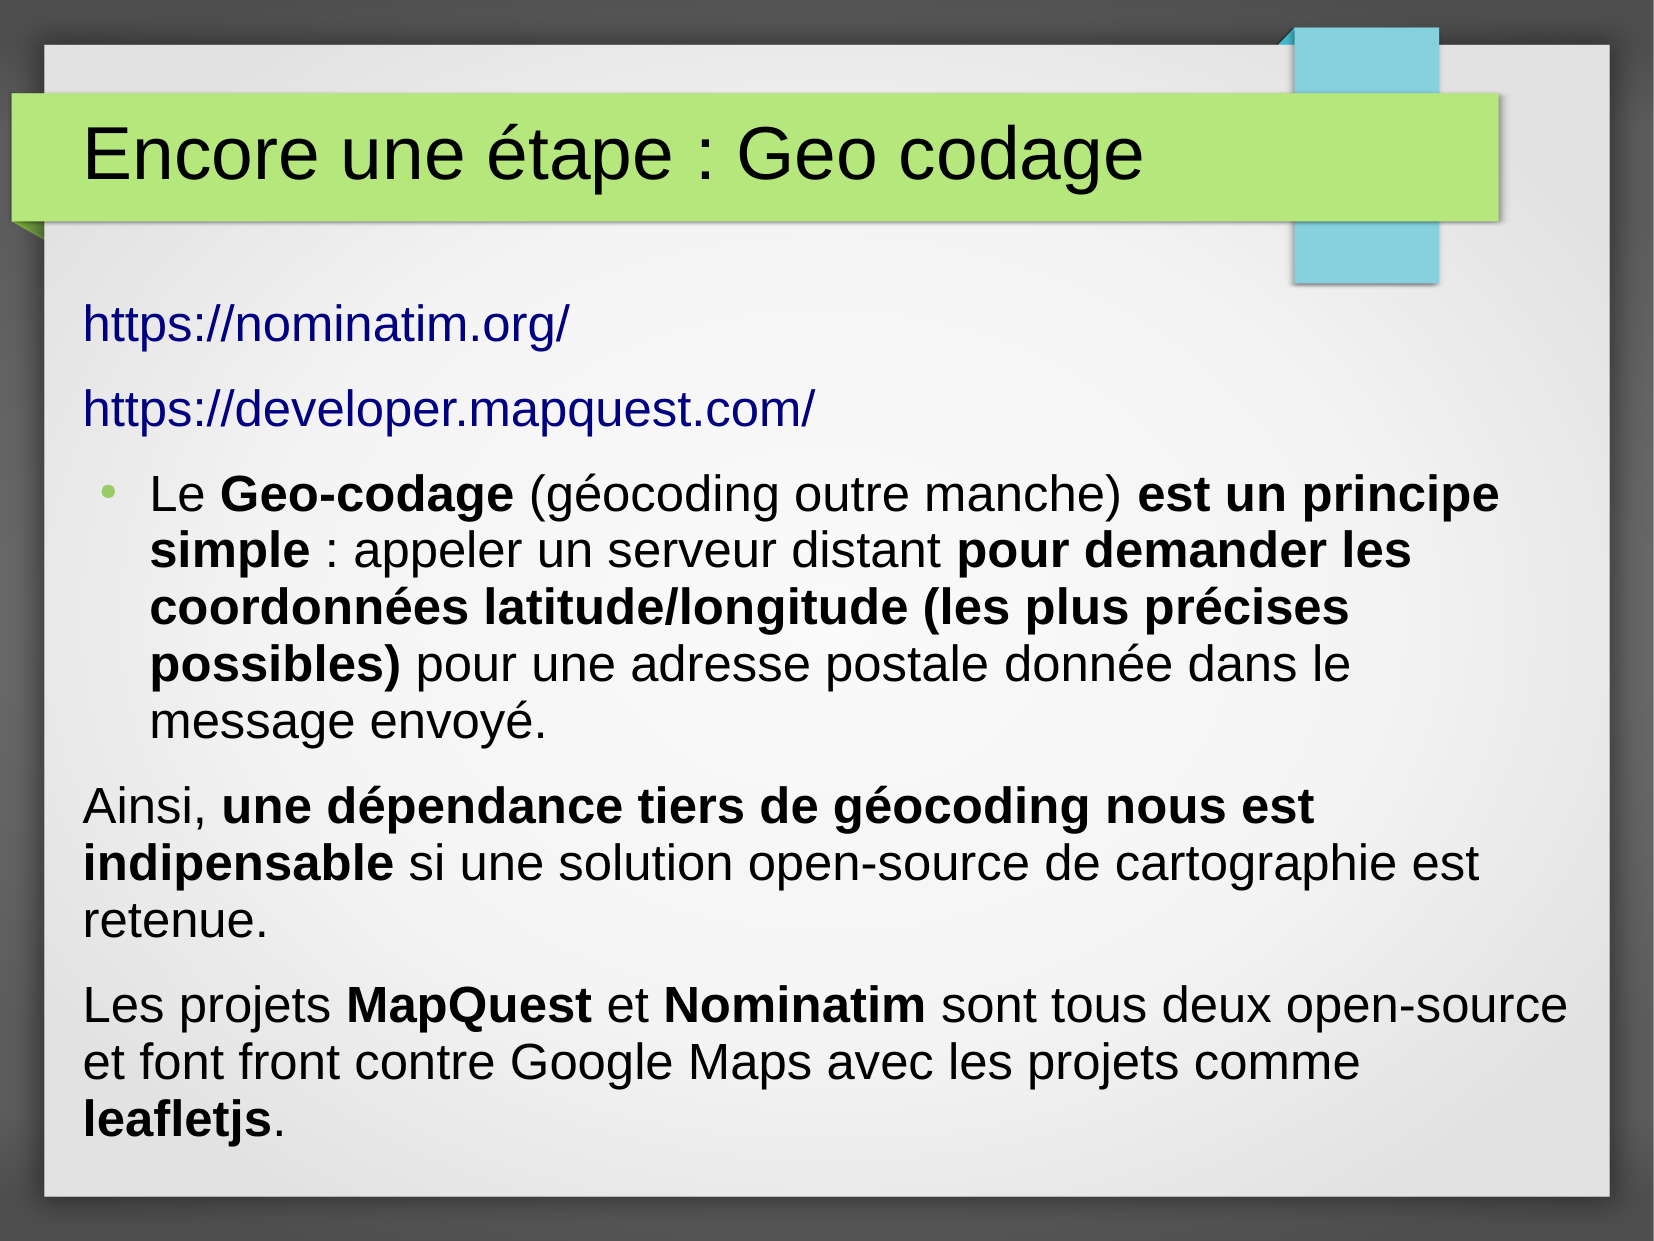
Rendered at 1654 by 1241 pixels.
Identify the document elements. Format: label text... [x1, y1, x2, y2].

picture [0, 0, 1654, 1241]
list https://nominatim.org/ https://developer.mapquest.com/ Le Geo-codage (géocoding outre manche) est un principe simple : appeler un serveur distant pour demander les coordonnées latitude/longitude (les plus précises possibles) pour une adresse postale donnée dans le message envoyé. Ainsi, une dépendance tiers de géocoding nous est indipensable si une solution open-source de cartographie est retenue. Les projets MapQuest et Nominatim sont tous deux open-source et font front contre Google Maps avec les projets comme leafletjs. [82, 295, 1571, 1156]
title Encore une étape : Geo codage [82, 94, 1264, 213]
